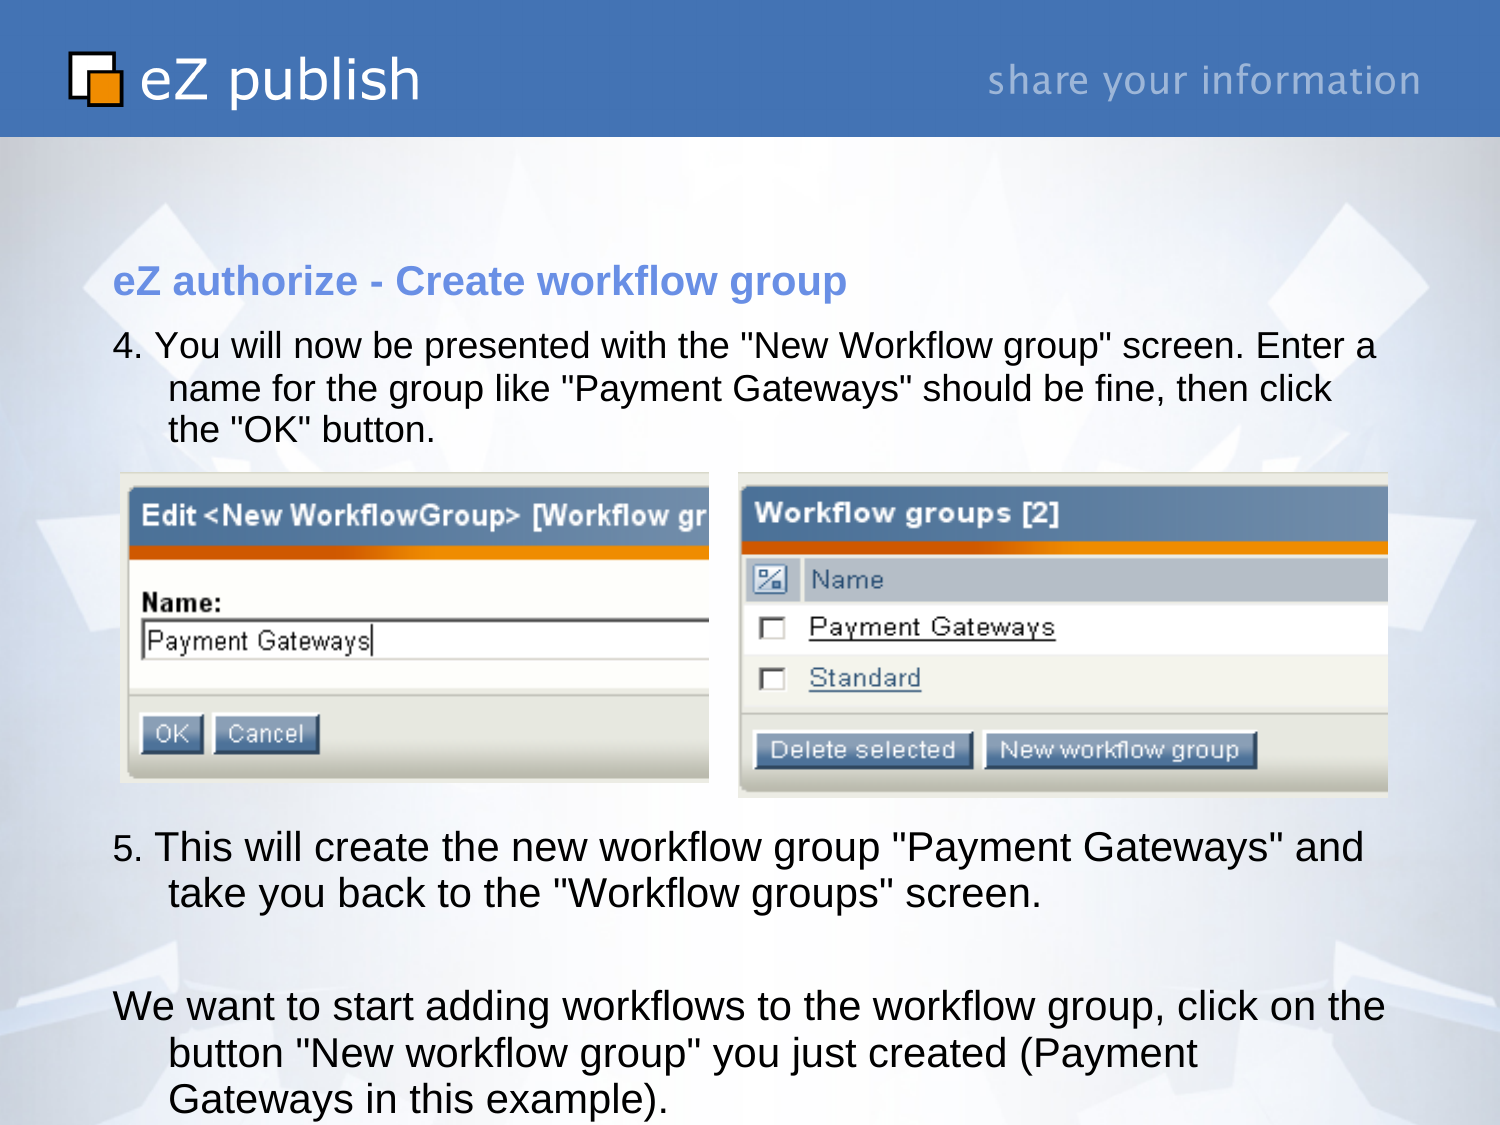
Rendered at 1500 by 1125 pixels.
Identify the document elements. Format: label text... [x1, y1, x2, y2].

picture [0, 0, 1500, 1125]
picture [120, 472, 709, 783]
list 4. You will now be presented with the "New Workflow group" screen. Enter a name for the group like "Payment Gateways" should be fine, then click the "OK" button. 5. This will create the new workflow group "Payment Gateways" and take you back to the "Workflow groups" screen. We want to start adding workflows to the workflow group, click on the button "New workflow group" you just created (Payment Gateways in this example). [112, 324, 1388, 1123]
title eZ authorize - Create workflow group [112, 237, 1500, 325]
